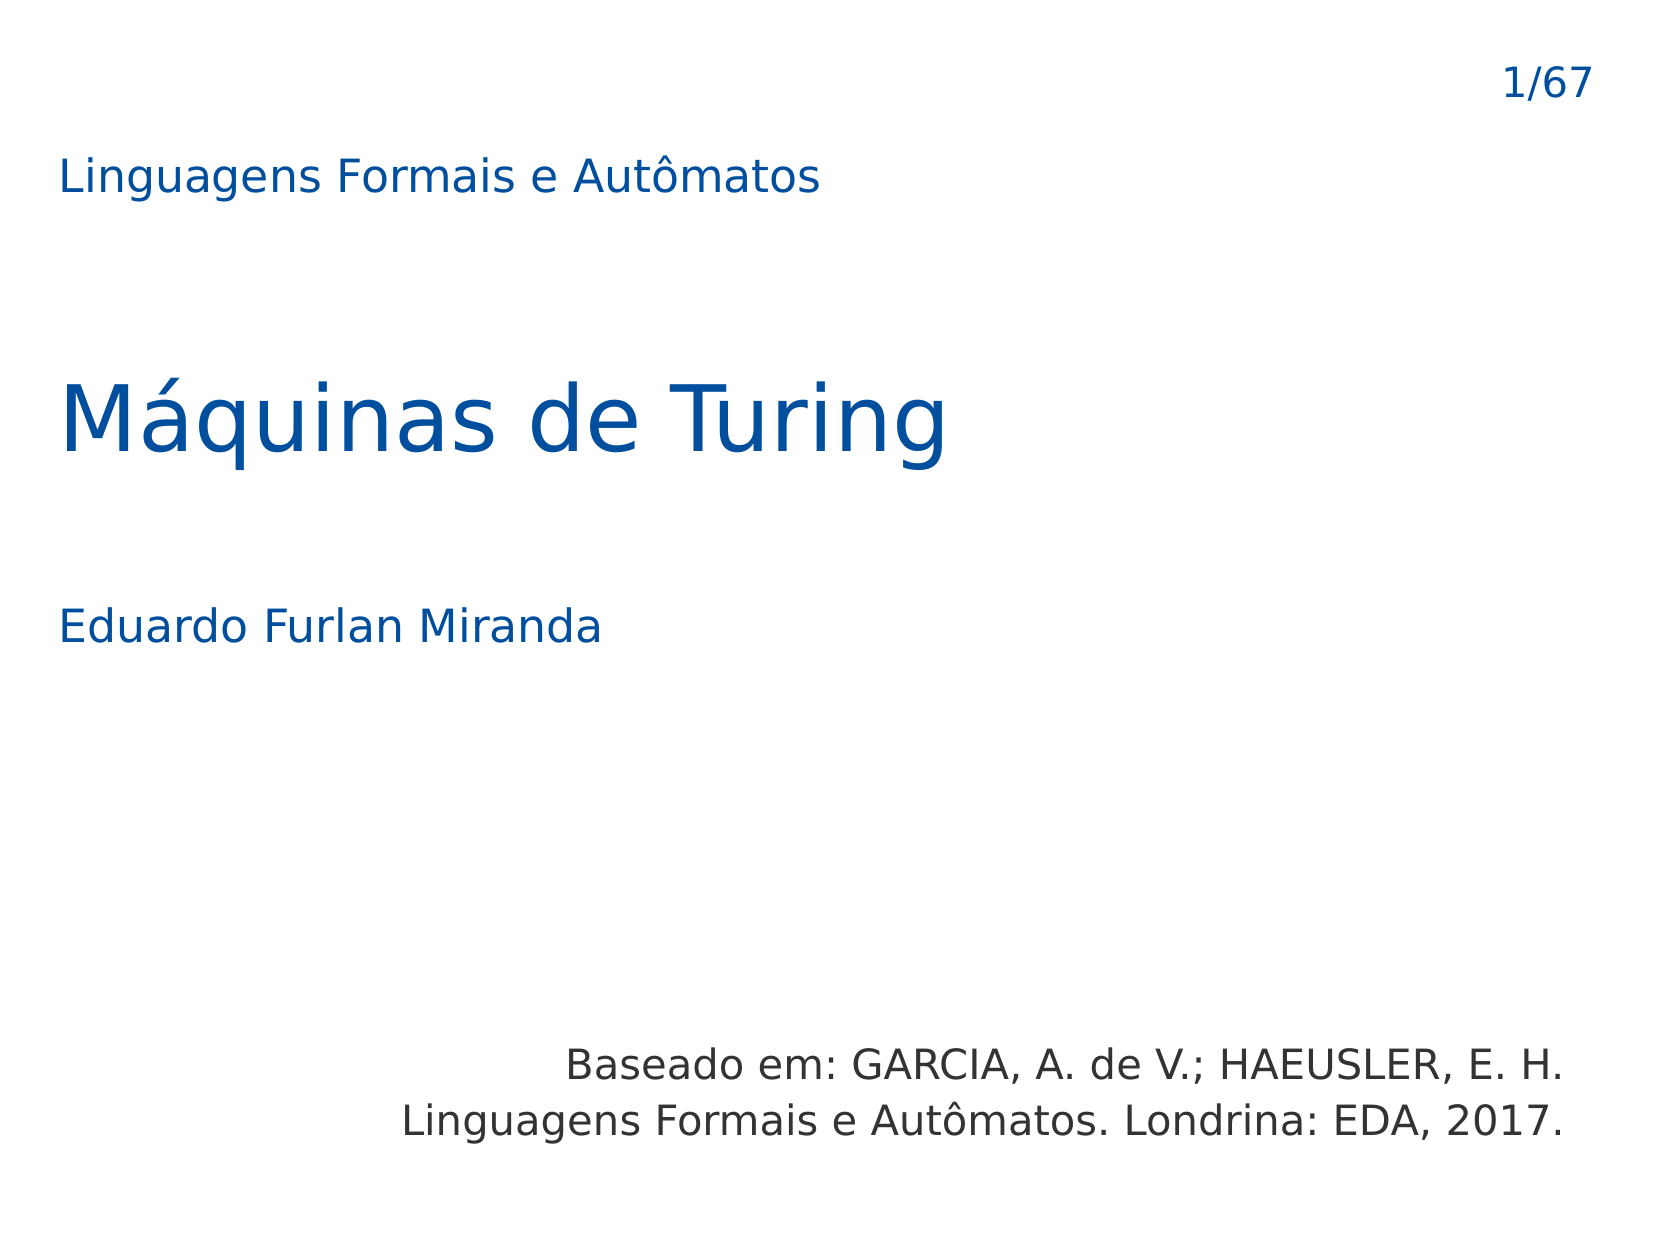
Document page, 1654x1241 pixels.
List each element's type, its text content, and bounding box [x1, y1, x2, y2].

list Linguagens Formais e Autômatos Máquinas de Turing Eduardo Furlan Miranda [59, 141, 1625, 1211]
list Baseado em: GARCIA, A. de V.; HAEUSLER, E. H. Linguagens Formais e Autômatos. Londrina: EDA, 2017. [366, 1033, 1565, 1211]
